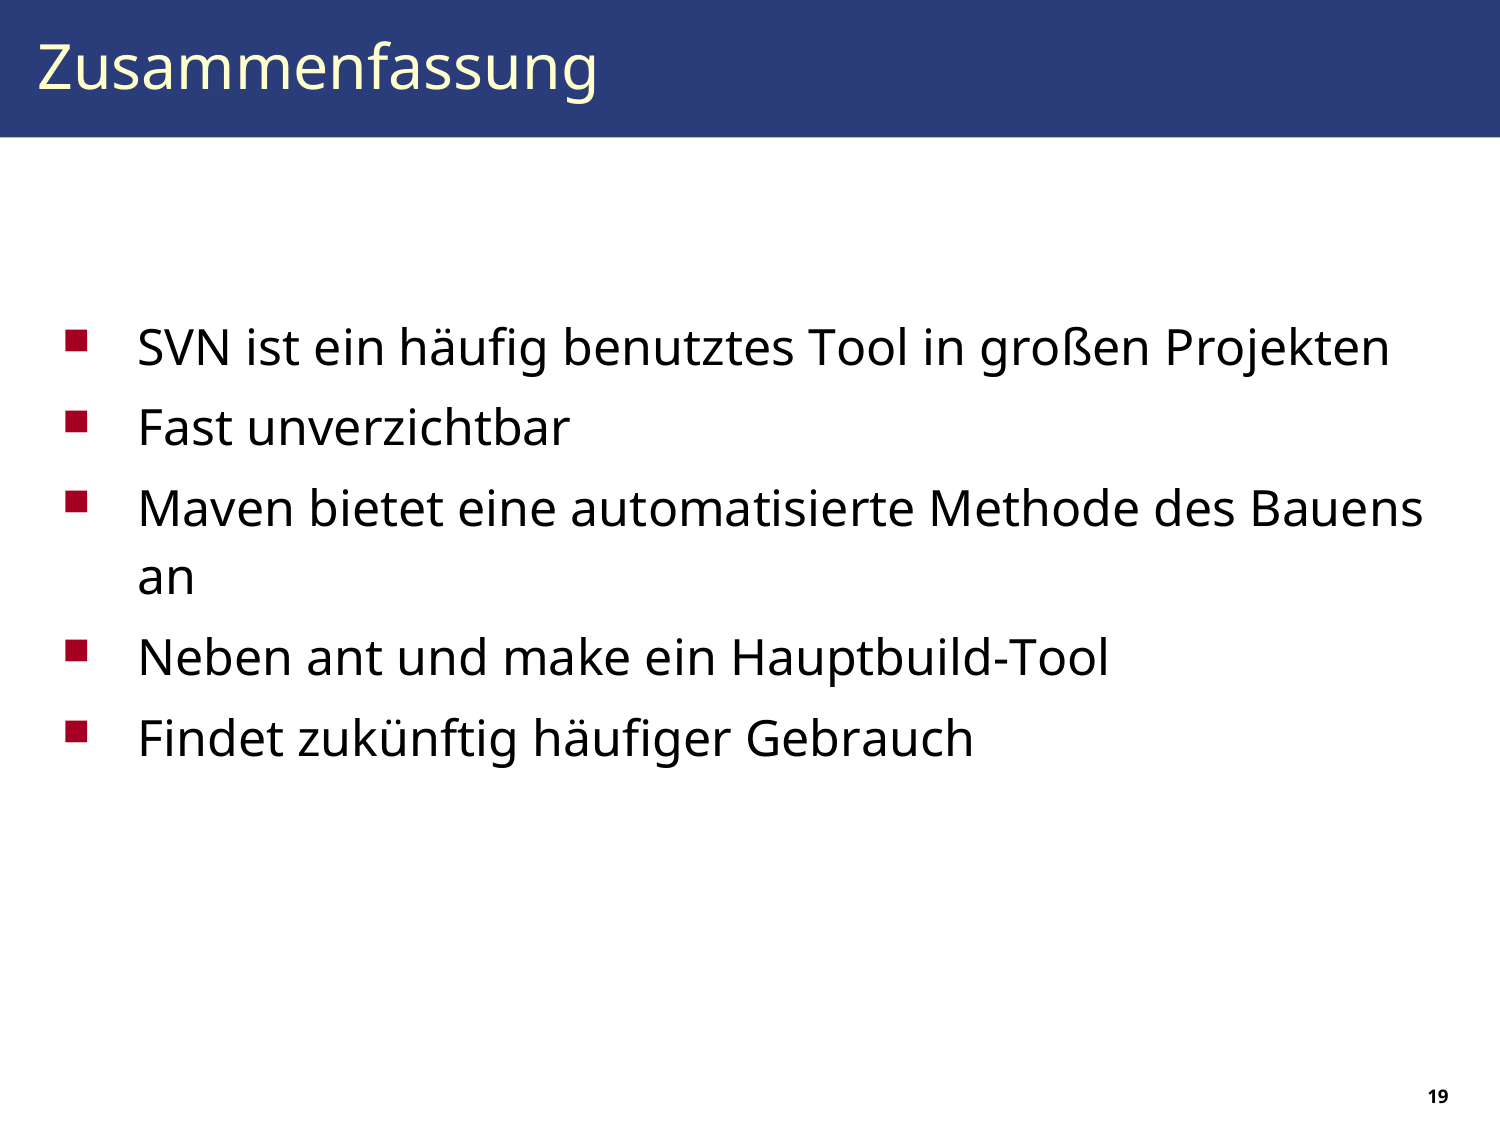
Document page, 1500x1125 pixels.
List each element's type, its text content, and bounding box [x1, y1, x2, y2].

list SVN ist ein häufig benutztes Tool in großen Projekten Fast unverzichtbar Maven bietet eine automatisierte Methode des Bauens an Neben ant und make ein Hauptbuild-Tool Findet zukünftig häufiger Gebrauch [62, 149, 1450, 1073]
title Zusammenfassung [37, 22, 1476, 109]
